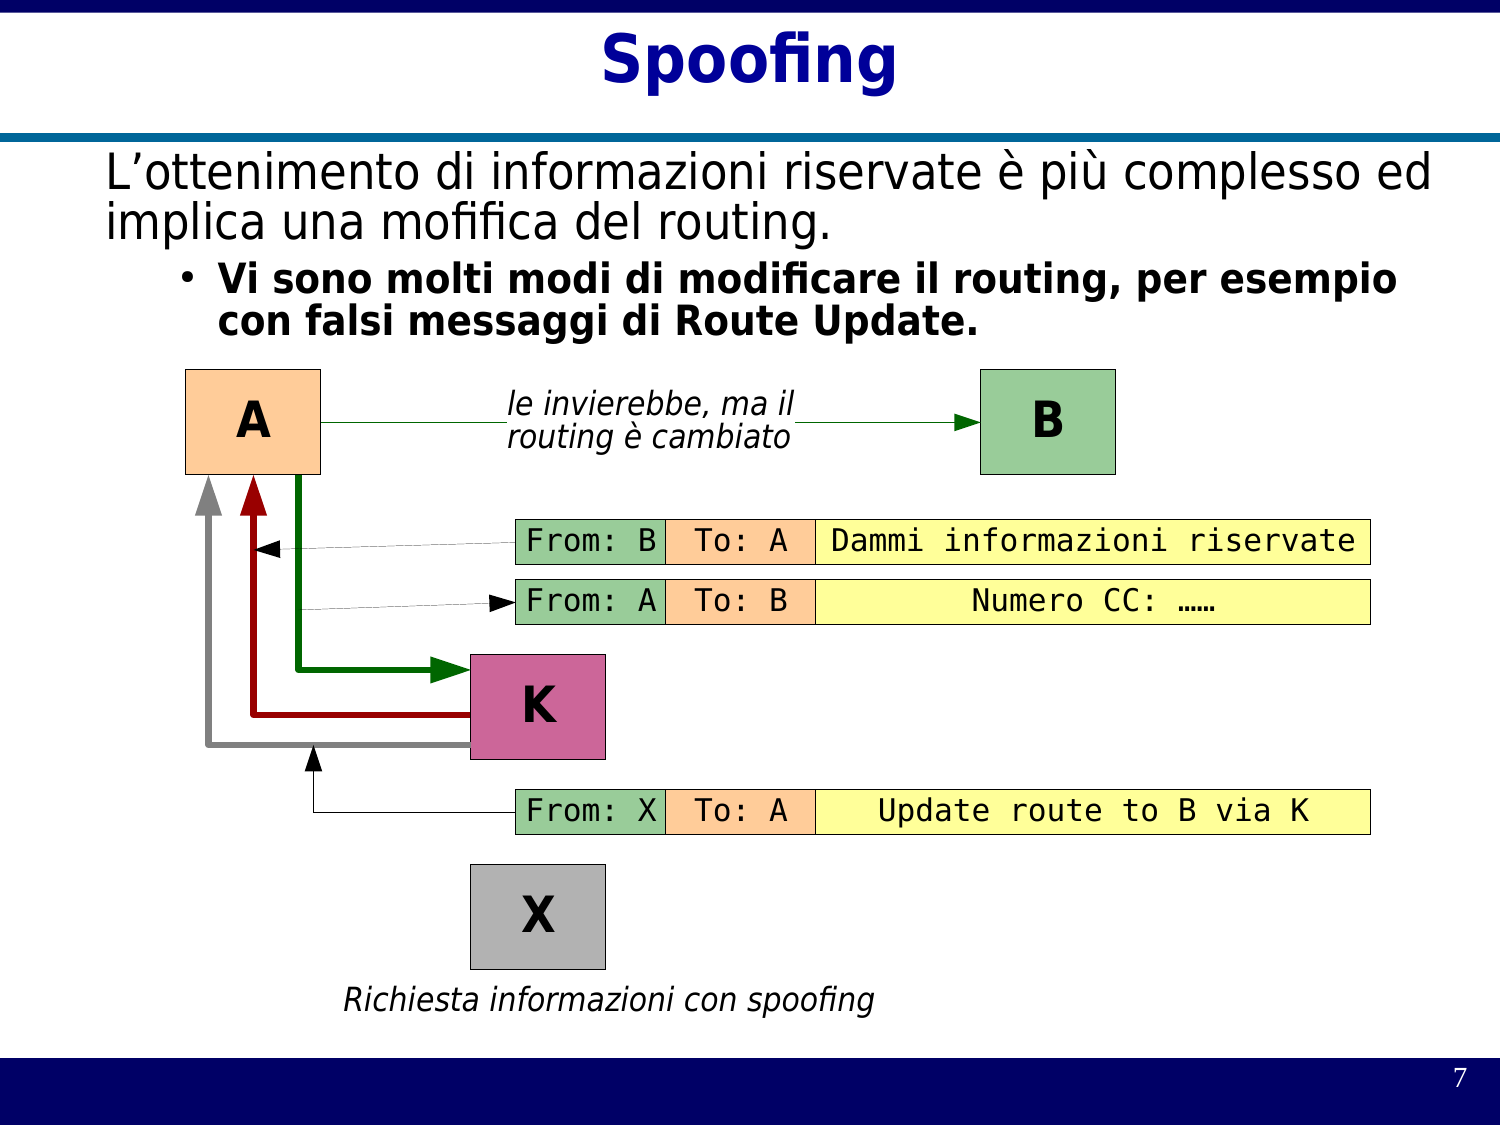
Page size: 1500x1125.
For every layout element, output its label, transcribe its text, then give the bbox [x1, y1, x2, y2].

text_box To: A [665, 789, 815, 835]
text_box From: A [515, 579, 665, 625]
text_box A [185, 369, 321, 475]
text_box Richiesta informazioni con spoofing [343, 984, 876, 1024]
text_box From: B [515, 519, 665, 565]
text_box Update route to B via K [815, 789, 1371, 835]
text_box To: B [665, 579, 815, 625]
text_box K [470, 654, 606, 760]
text_box Dammi informazioni riservate [815, 519, 1371, 565]
text_box X [470, 864, 606, 970]
text_box From: X [515, 789, 665, 835]
title Spoofing [30, 0, 1471, 126]
list L’ottenimento di informazioni riservate è più complesso ed implica una mofifica del routing. Vi sono molti modi di modificare il routing, per esempio con falsi messaggi di Route Update. [30, 149, 1471, 1021]
text_box B [980, 369, 1116, 475]
text_box Numero CC: …… [815, 579, 1371, 625]
text_box To: A [665, 519, 815, 565]
